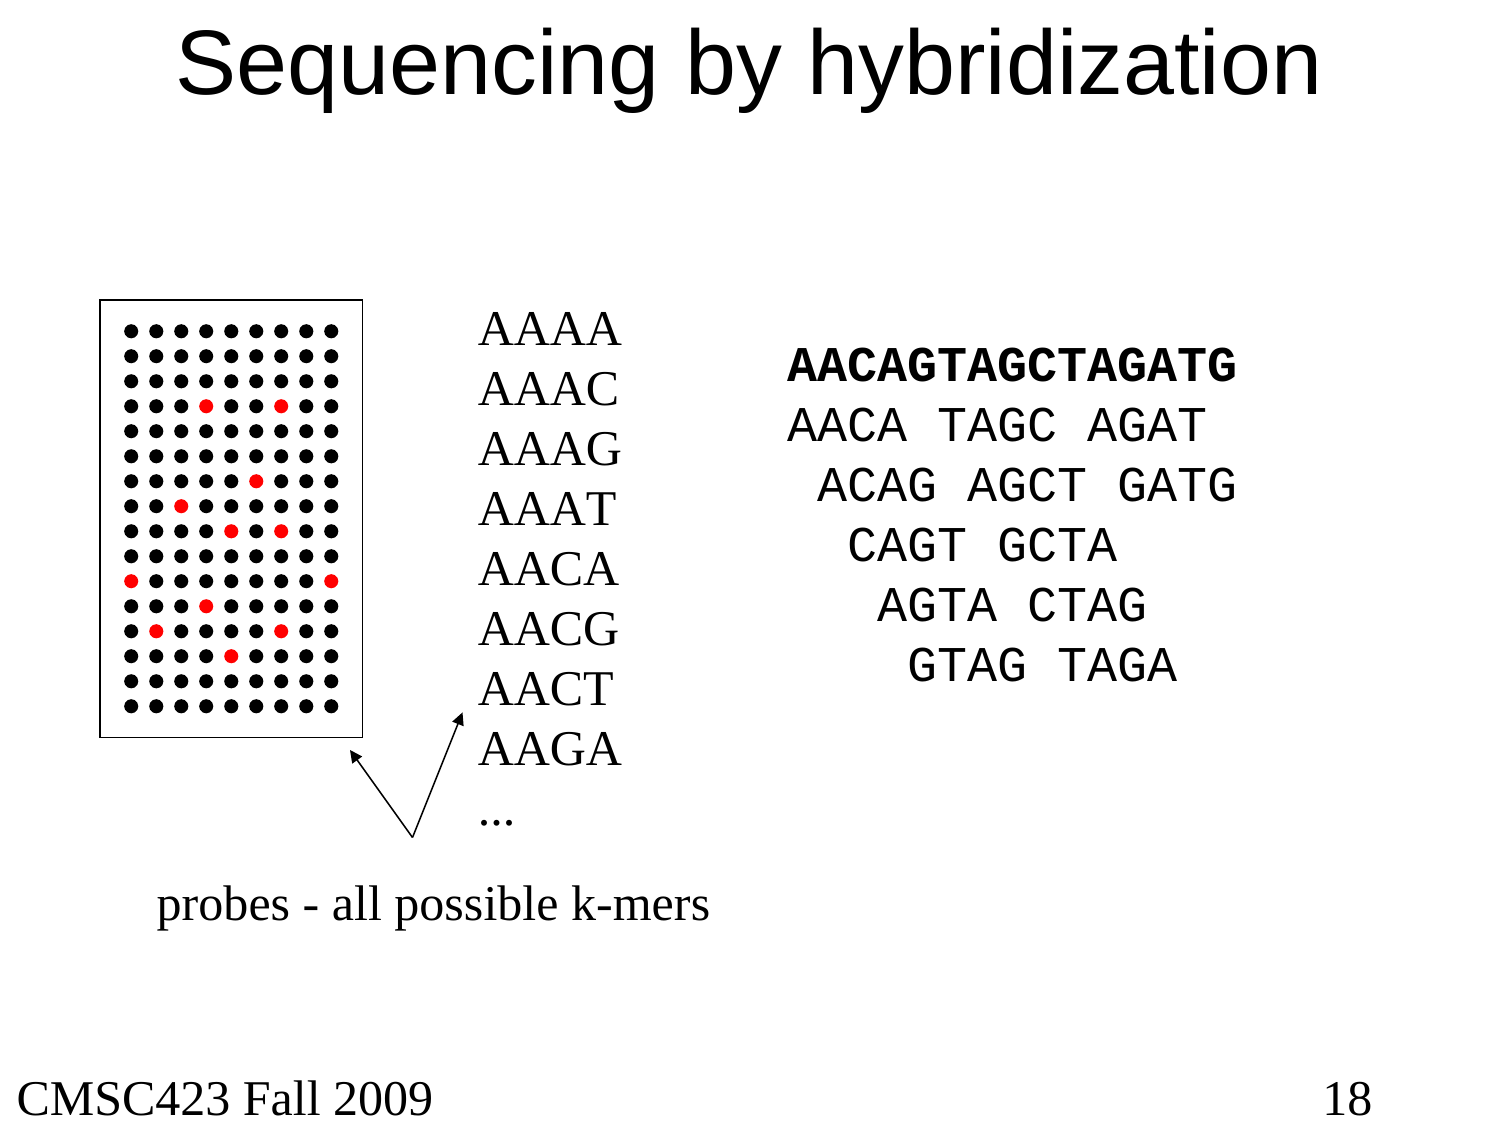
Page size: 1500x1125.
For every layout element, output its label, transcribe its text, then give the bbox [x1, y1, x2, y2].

title Sequencing by hybridization [0, 3, 1500, 122]
text_box [274, 699, 288, 713]
text_box [225, 649, 238, 663]
text_box [199, 474, 213, 488]
text_box [274, 450, 288, 463]
text_box [324, 424, 338, 438]
text_box [249, 375, 263, 388]
text_box [199, 499, 213, 513]
text_box [324, 699, 338, 713]
text_box [174, 675, 188, 688]
text_box [324, 349, 338, 363]
text_box [249, 450, 263, 463]
text_box [324, 574, 338, 588]
text_box [199, 649, 213, 663]
text_box [199, 450, 213, 463]
text_box [225, 349, 238, 363]
text_box [274, 649, 288, 663]
text_box [324, 624, 338, 638]
text_box [274, 324, 288, 338]
text_box [225, 675, 238, 688]
text_box [199, 549, 213, 563]
text_box [150, 574, 163, 588]
text_box [274, 499, 288, 513]
text_box [274, 574, 288, 588]
text_box [225, 375, 238, 388]
text_box [225, 699, 238, 713]
text_box [274, 474, 288, 488]
text_box AACAGTAGCTAGATG AACA TAGC AGAT ACAG AGCT GATG CAGT GCTA AGTA CTAG GTAG TAGA [772, 323, 1253, 699]
text_box [274, 600, 288, 613]
text_box [124, 399, 138, 413]
text_box [300, 375, 313, 388]
text_box [300, 499, 313, 513]
text_box [174, 574, 188, 588]
text_box [249, 474, 263, 488]
text_box [324, 474, 338, 488]
text_box [150, 675, 163, 688]
text_box [324, 600, 338, 613]
text_box [150, 399, 163, 413]
text_box probes - all possible k-mers [141, 862, 726, 938]
text_box [124, 424, 138, 438]
text_box [124, 600, 138, 613]
text_box [150, 349, 163, 363]
text_box [174, 375, 188, 388]
text_box [300, 474, 313, 488]
text_box [249, 624, 263, 638]
text_box [150, 699, 163, 713]
text_box [199, 624, 213, 638]
text_box [324, 450, 338, 463]
text_box [150, 474, 163, 488]
text_box [150, 324, 163, 338]
text_box [225, 324, 238, 338]
text_box [124, 450, 138, 463]
text_box [300, 624, 313, 638]
text_box [249, 600, 263, 613]
text_box [124, 549, 138, 563]
text_box [274, 525, 288, 538]
text_box [174, 349, 188, 363]
text_box [124, 525, 138, 538]
text_box [225, 549, 238, 563]
text_box [150, 424, 163, 438]
text_box [274, 424, 288, 438]
text_box [225, 399, 238, 413]
text_box [150, 375, 163, 388]
text_box [124, 499, 138, 513]
text_box [150, 499, 163, 513]
text_box [150, 600, 163, 613]
text_box [174, 549, 188, 563]
text_box [324, 549, 338, 563]
text_box [199, 349, 213, 363]
text_box [174, 525, 188, 538]
text_box [300, 450, 313, 463]
text_box [124, 675, 138, 688]
text_box [150, 549, 163, 563]
text_box [225, 525, 238, 538]
text_box [124, 474, 138, 488]
text_box [300, 675, 313, 688]
text_box [225, 600, 238, 613]
text_box [300, 349, 313, 363]
text_box [124, 375, 138, 388]
text_box [150, 525, 163, 538]
text_box [124, 624, 138, 638]
text_box [150, 450, 163, 463]
text_box [150, 649, 163, 663]
text_box [300, 525, 313, 538]
text_box [324, 675, 338, 688]
text_box [124, 649, 138, 663]
text_box [300, 424, 313, 438]
text_box [249, 499, 263, 513]
text_box [174, 399, 188, 413]
text_box [249, 525, 263, 538]
text_box [324, 525, 338, 538]
text_box [199, 424, 213, 438]
text_box [249, 424, 263, 438]
text_box [274, 624, 288, 638]
text_box [199, 324, 213, 338]
text_box [225, 499, 238, 513]
text_box AAAA AAAC AAAG AAAT AACA AACG AACT AAGA ... [463, 287, 637, 843]
text_box [249, 549, 263, 563]
text_box [199, 600, 213, 613]
text_box [199, 574, 213, 588]
text_box [249, 675, 263, 688]
text_box [249, 574, 263, 588]
text_box [274, 399, 288, 413]
text_box [300, 399, 313, 413]
text_box [174, 424, 188, 438]
text_box [300, 324, 313, 338]
text_box [199, 525, 213, 538]
text_box [225, 474, 238, 488]
text_box [124, 699, 138, 713]
text_box [174, 499, 188, 513]
text_box [174, 699, 188, 713]
text_box [274, 675, 288, 688]
text_box [174, 474, 188, 488]
text_box [174, 649, 188, 663]
text_box [199, 699, 213, 713]
text_box [324, 649, 338, 663]
text_box [124, 349, 138, 363]
text_box [324, 324, 338, 338]
text_box [274, 549, 288, 563]
text_box [174, 324, 188, 338]
text_box [199, 375, 213, 388]
text_box [324, 375, 338, 388]
text_box [249, 349, 263, 363]
text_box [124, 324, 138, 338]
text_box [249, 699, 263, 713]
text_box [225, 574, 238, 588]
text_box [300, 574, 313, 588]
text_box [249, 324, 263, 338]
text_box [124, 574, 138, 588]
text_box [249, 399, 263, 413]
text_box [174, 624, 188, 638]
text_box [225, 424, 238, 438]
text_box [199, 399, 213, 413]
text_box [225, 450, 238, 463]
text_box [324, 499, 338, 513]
text_box [300, 699, 313, 713]
text_box [300, 600, 313, 613]
text_box [174, 600, 188, 613]
text_box [249, 649, 263, 663]
text_box [274, 349, 288, 363]
text_box [300, 549, 313, 563]
text_box [324, 399, 338, 413]
text_box [300, 649, 313, 663]
text_box [150, 624, 163, 638]
text_box [199, 675, 213, 688]
text_box [225, 624, 238, 638]
text_box [274, 375, 288, 388]
text_box [174, 450, 188, 463]
